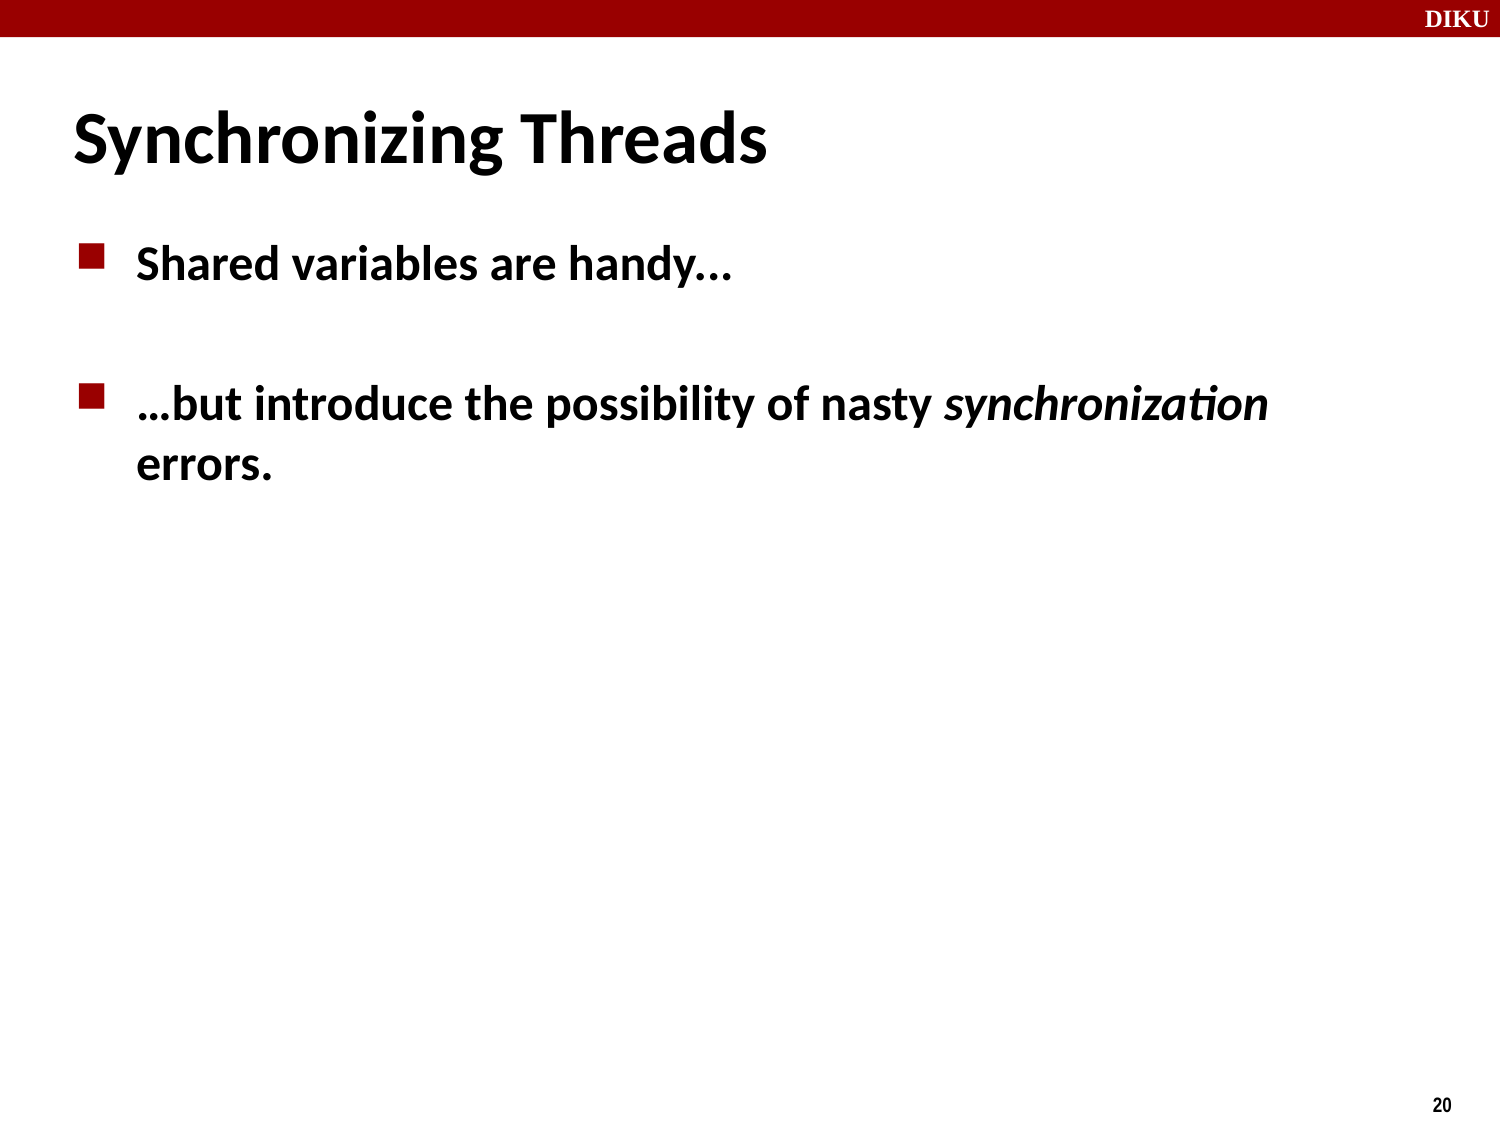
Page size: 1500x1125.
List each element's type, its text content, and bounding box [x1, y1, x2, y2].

text_box Shared variables are handy... …but introduce the possibility of nasty synchronization errors. [65, 223, 1361, 1039]
text_box Synchronizing Threads [58, 71, 1304, 197]
